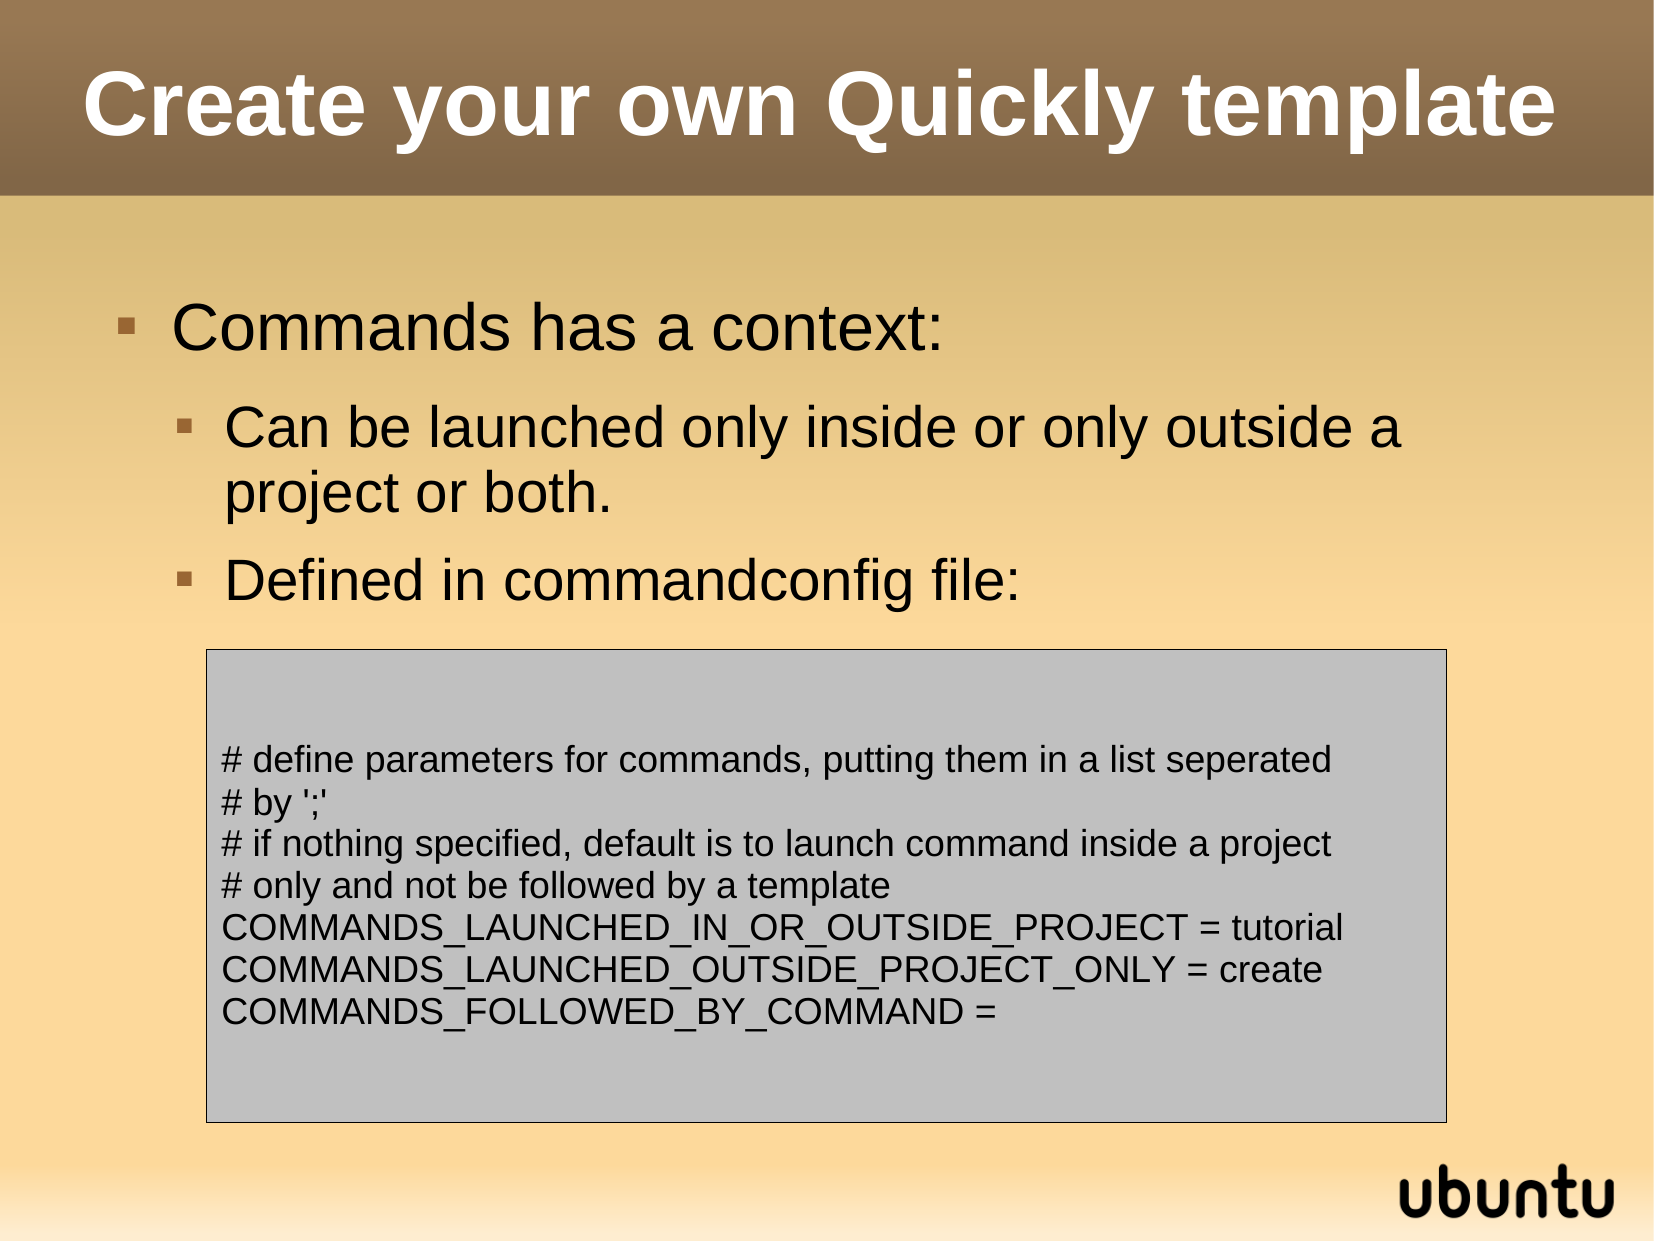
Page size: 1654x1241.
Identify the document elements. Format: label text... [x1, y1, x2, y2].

picture [0, 0, 1654, 1241]
text_box # define parameters for commands, putting them in a list seperated # by ';' # if nothing specified, default is to launch command inside a project # only and not be followed by a template COMMANDS_LAUNCHED_IN_OR_OUTSIDE_PROJECT = tutorial COMMANDS_LAUNCHED_OUTSIDE_PROJECT_ONLY = create COMMANDS_FOLLOWED_BY_COMMAND = [206, 649, 1447, 1123]
list Commands has a context: Can be launched only inside or only outside a project or both. Defined in commandconfig file: [82, 290, 1571, 1109]
title Create your own Quickly template [76, 0, 1565, 208]
